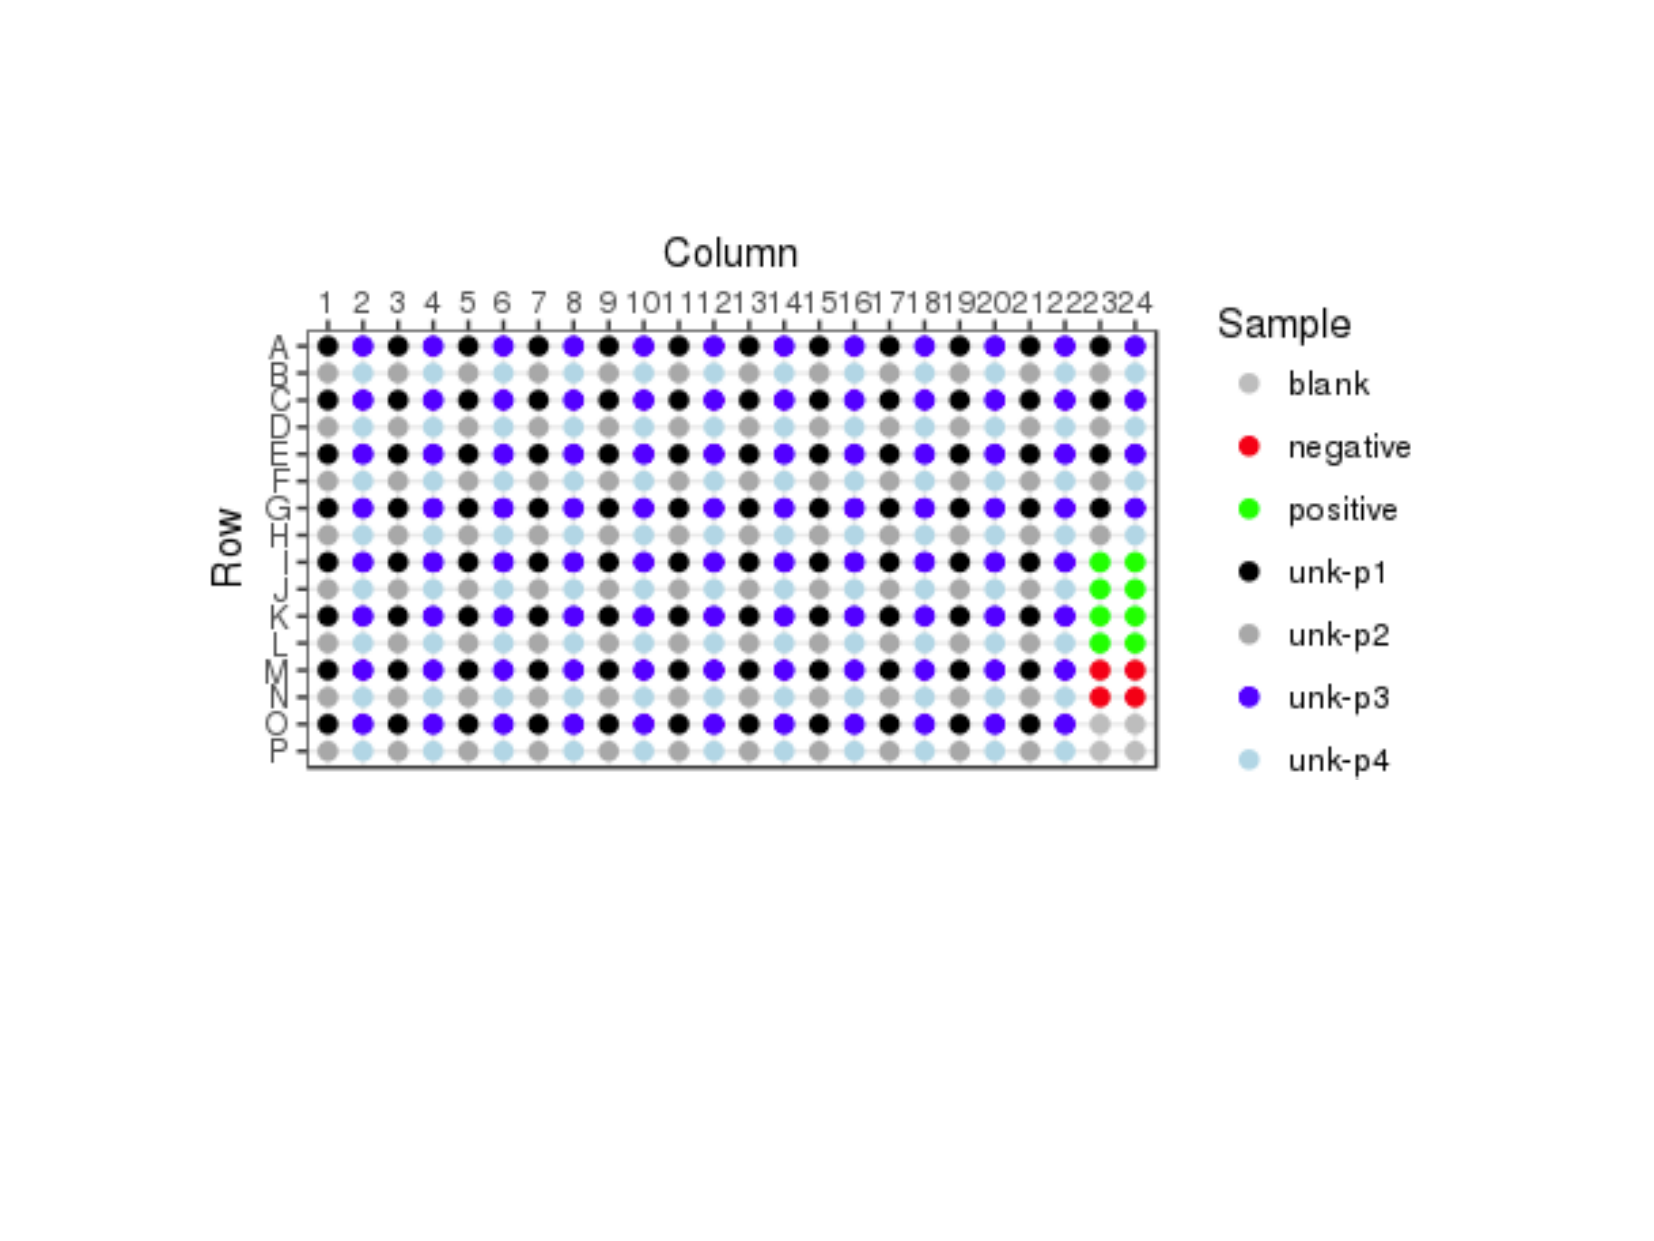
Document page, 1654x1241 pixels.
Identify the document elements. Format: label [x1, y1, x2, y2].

picture [204, 224, 1449, 780]
